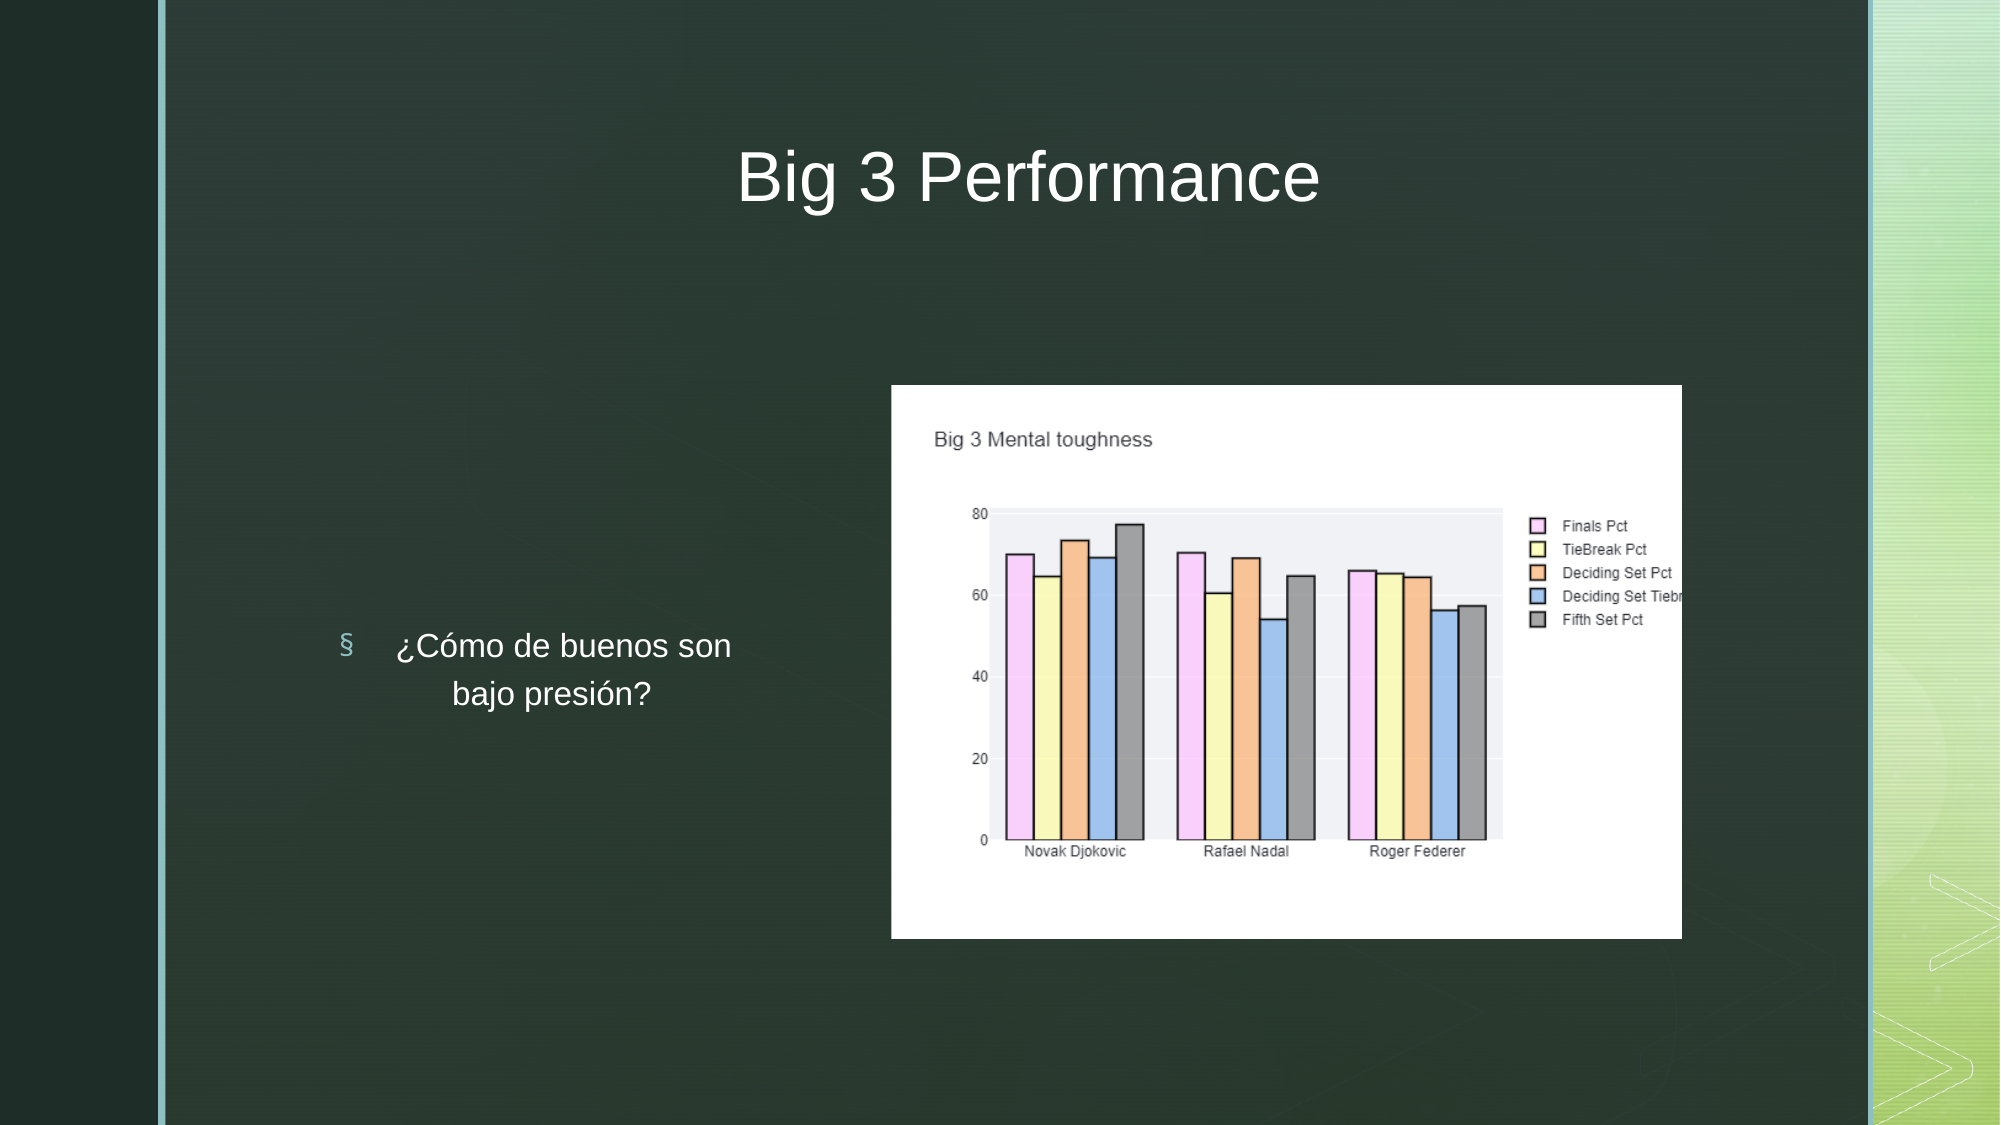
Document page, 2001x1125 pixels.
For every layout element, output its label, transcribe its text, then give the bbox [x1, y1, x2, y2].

picture [1873, 0, 2000, 1125]
text_box [0, 0, 1873, 1125]
list ¿Cómo de buenos son bajo presión? [324, 336, 802, 993]
title Big 3 Performance [323, 132, 1736, 310]
picture [891, 385, 1682, 939]
